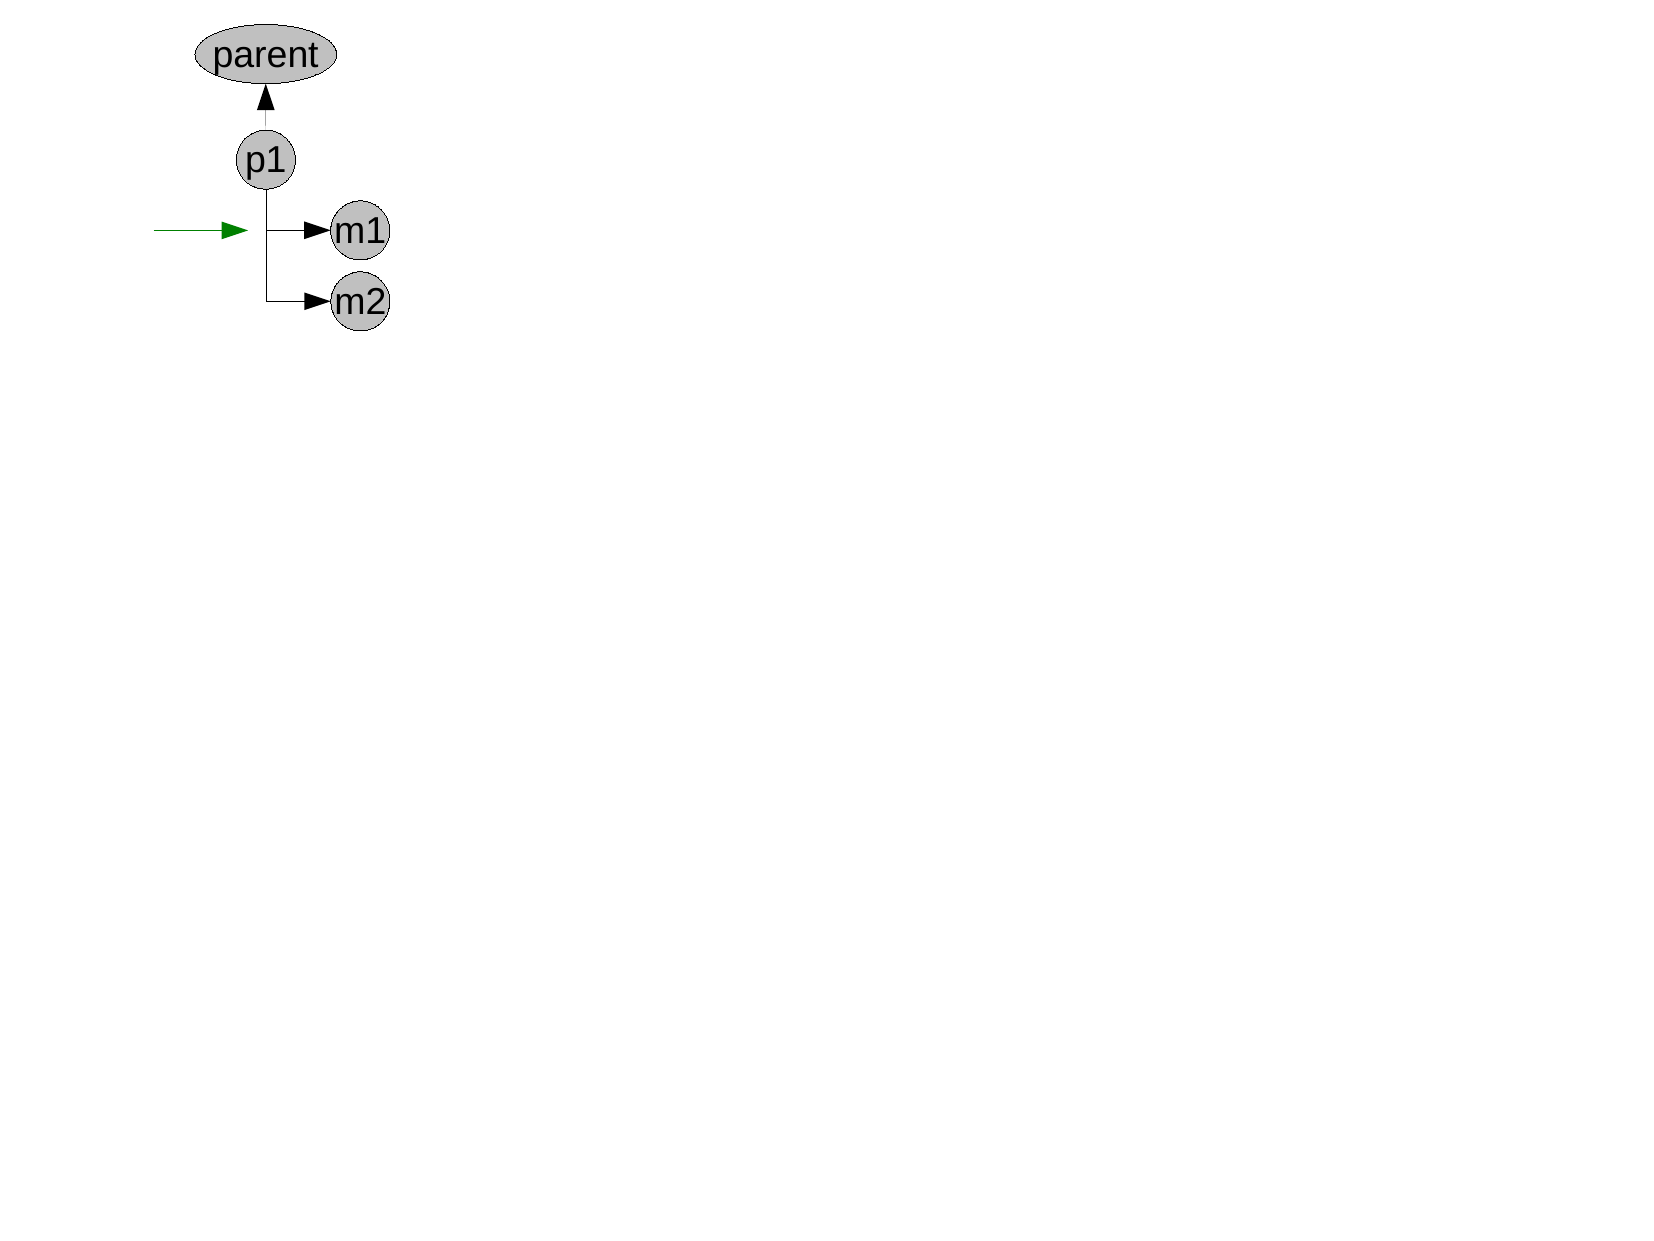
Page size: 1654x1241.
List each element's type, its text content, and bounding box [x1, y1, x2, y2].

text_box m2 [330, 271, 390, 331]
text_box parent [194, 24, 337, 84]
text_box p1 [236, 130, 296, 190]
text_box m1 [330, 200, 390, 260]
